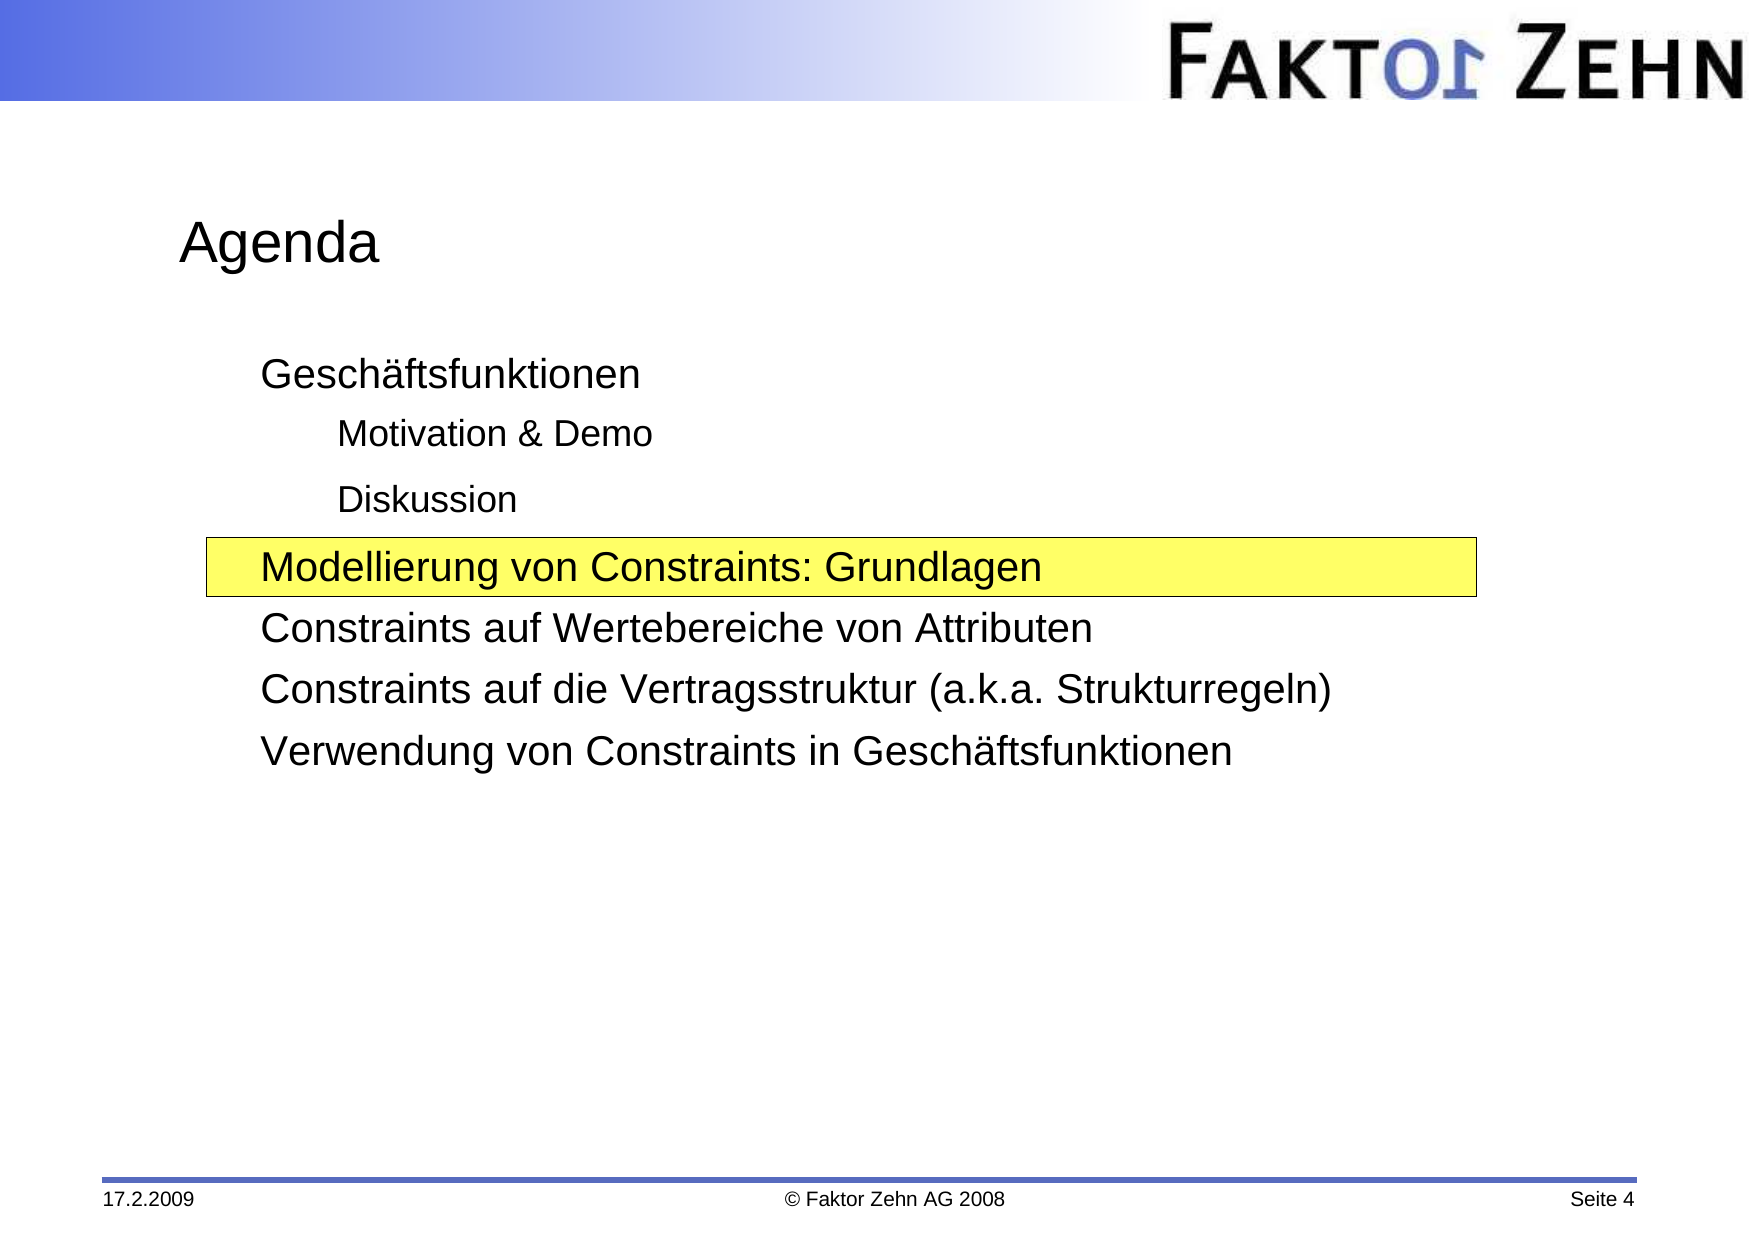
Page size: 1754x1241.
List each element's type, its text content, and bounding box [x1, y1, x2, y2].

picture [1162, 7, 1752, 100]
list Geschäftsfunktionen Motivation & Demo Diskussion Modellierung von Constraints: Grundlagen Constraints auf Wertebereiche von Attributen Constraints auf die Vertragsstruktur (a.k.a. Strukturregeln) Verwendung von Constraints in Geschäftsfunktionen [242, 351, 1489, 1058]
title Agenda [179, 191, 1577, 294]
text_box [206, 537, 242, 597]
